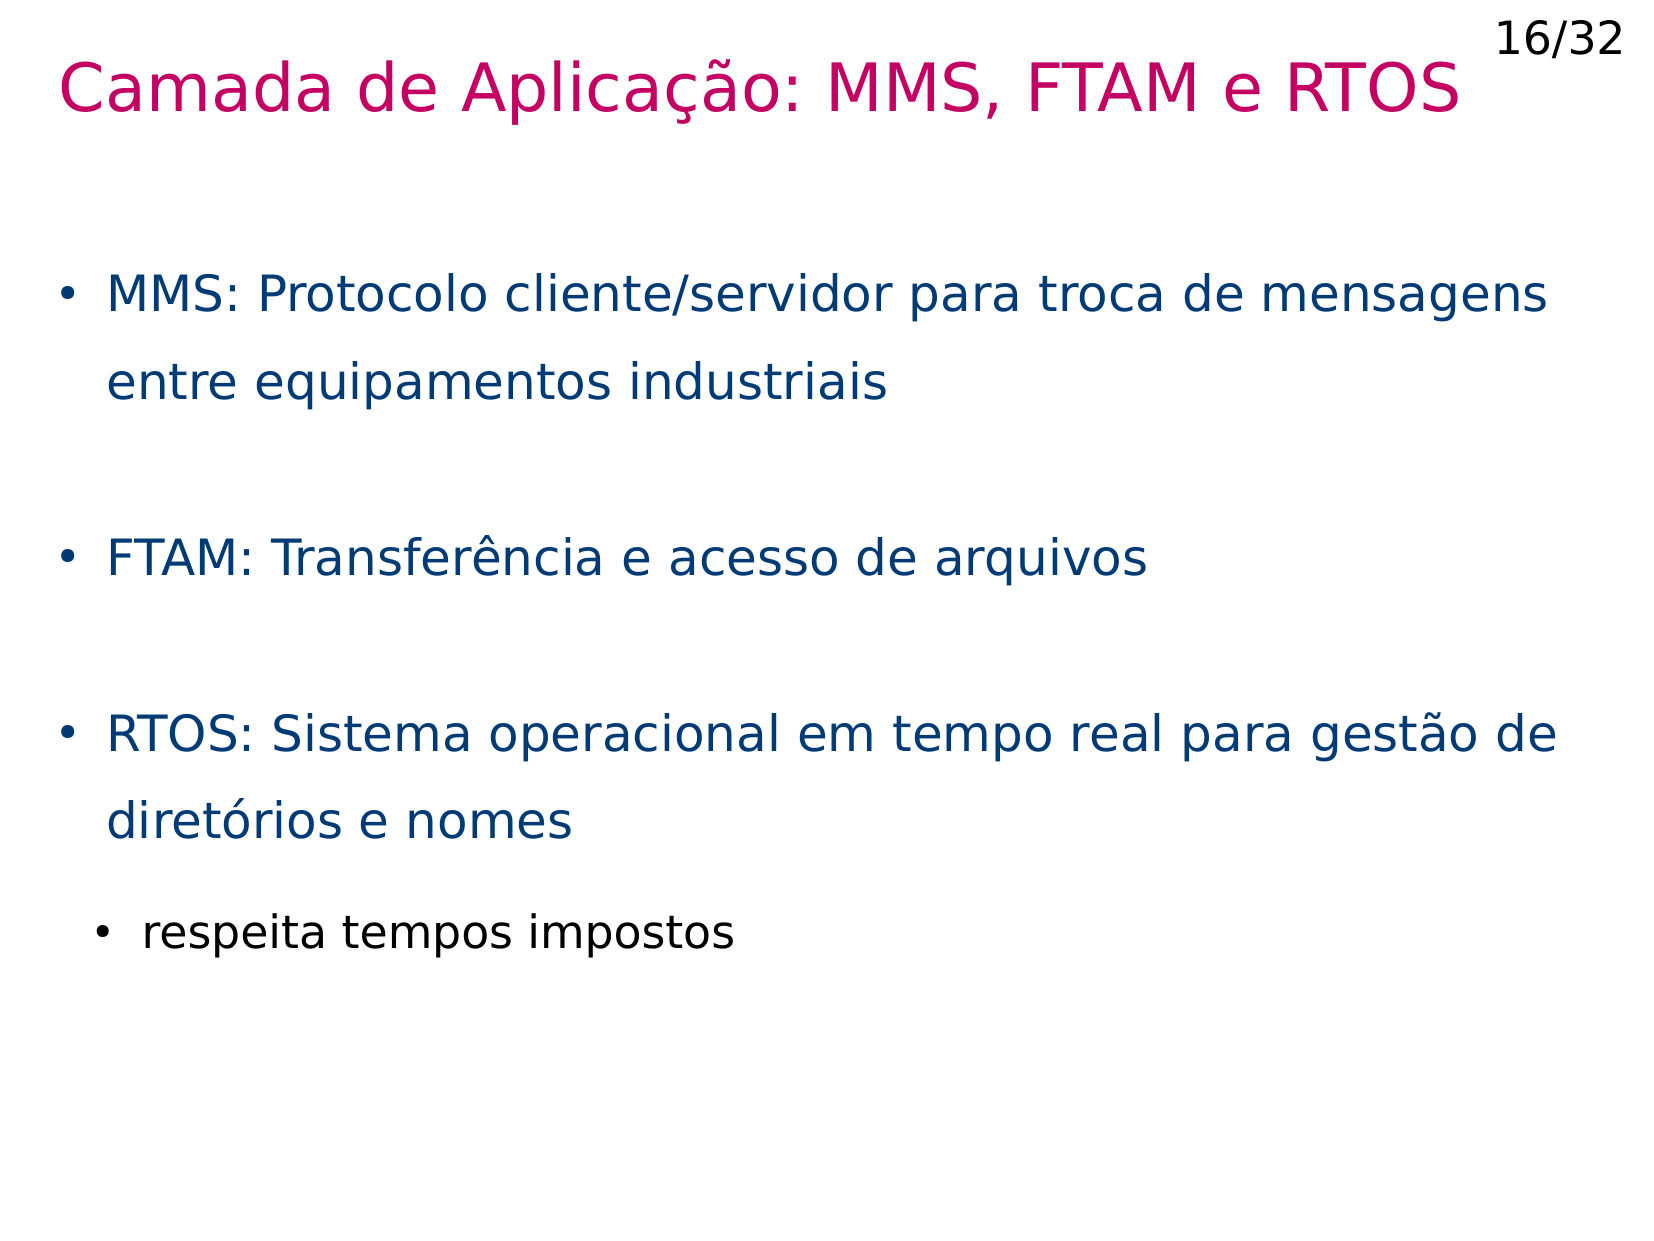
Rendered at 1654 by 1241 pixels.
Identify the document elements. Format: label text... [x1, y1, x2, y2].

list MMS: Protocolo cliente/servidor para troca de mensagens entre equipamentos industriais FTAM: Transferência e acesso de arquivos RTOS: Sistema operacional em tempo real para gestão de diretórios e nomes respeita tempos impostos [59, 236, 1625, 1211]
title Camada de Aplicação: MMS, FTAM e RTOS [59, 29, 1625, 148]
